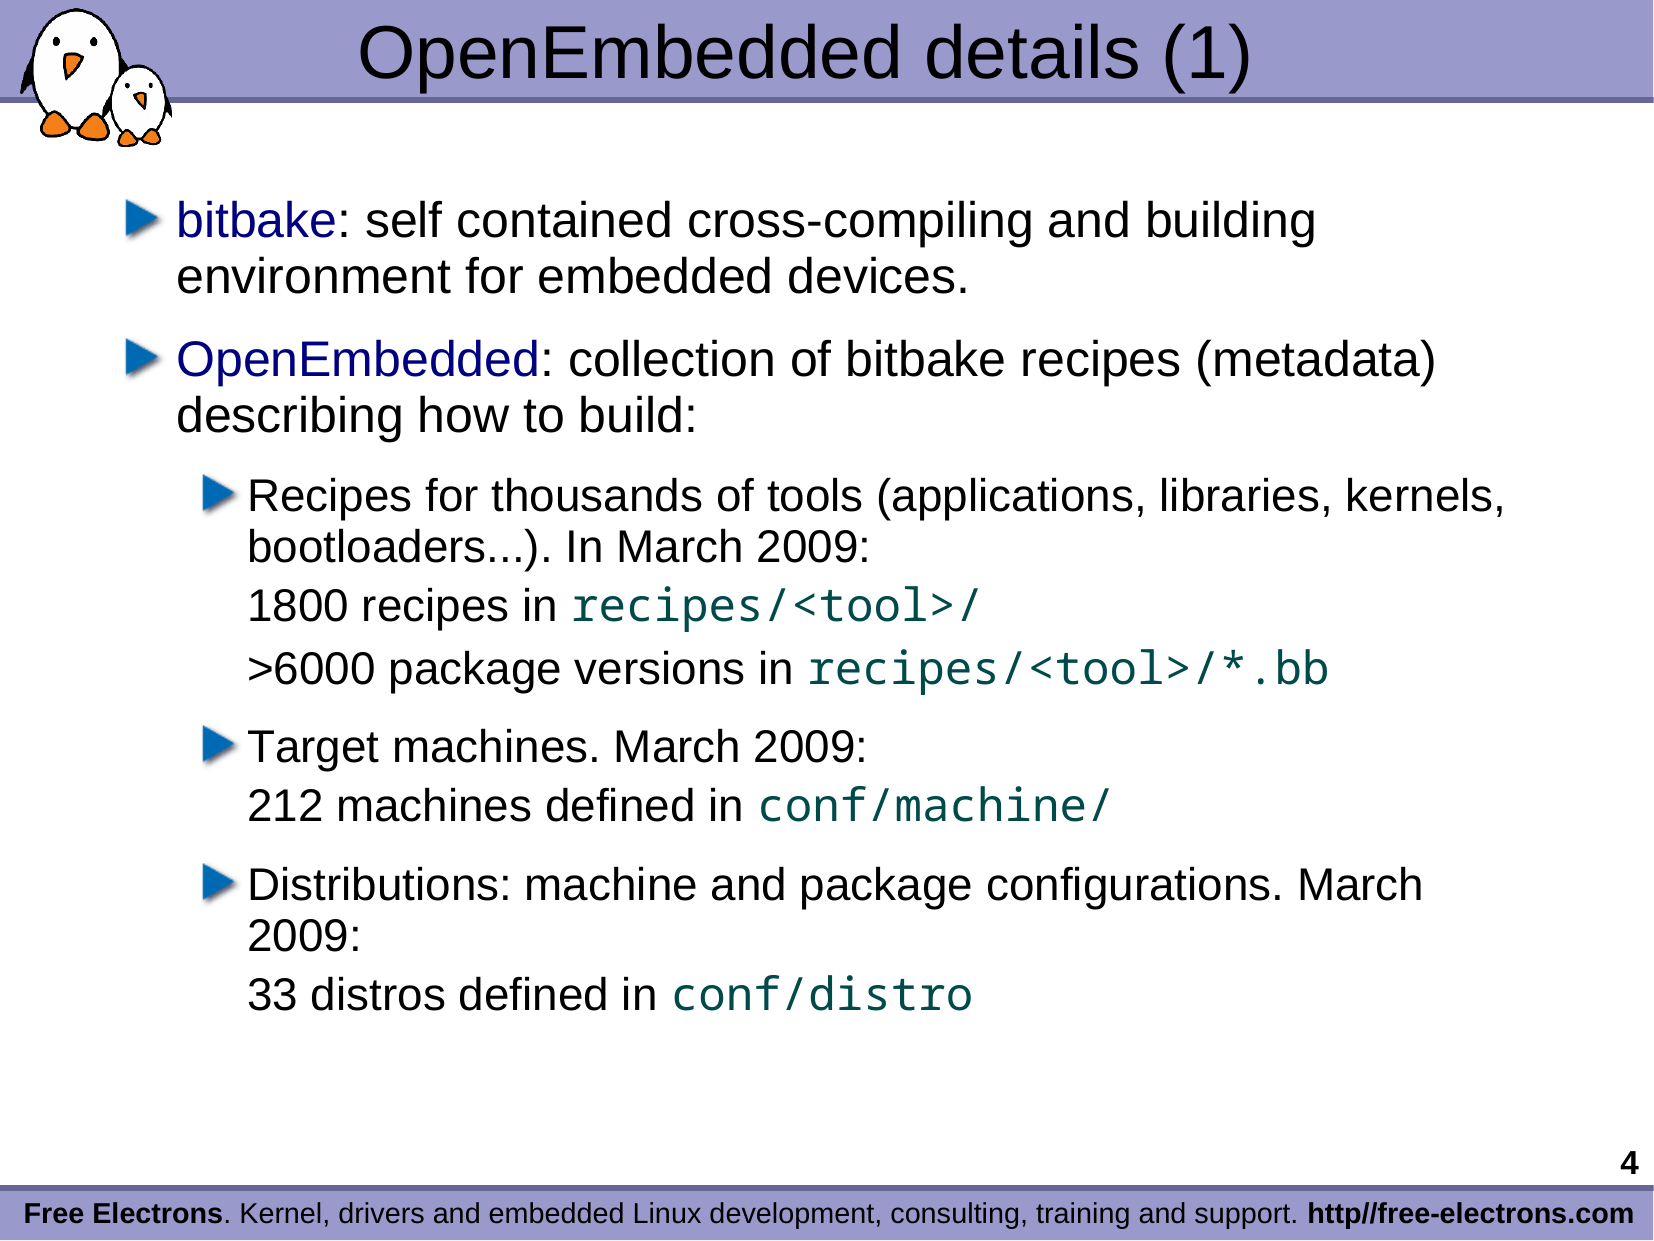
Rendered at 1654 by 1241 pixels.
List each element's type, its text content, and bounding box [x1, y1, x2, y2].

title OpenEmbedded details (1) [60, 0, 1551, 106]
list bitbake: self contained cross-compiling and building environment for embedded devices. OpenEmbedded: collection of bitbake recipes (metadata) describing how to build: Recipes for thousands of tools (applications, libraries, kernels, bootloaders...). In March 2009: 1800 recipes in recipes/<tool>/ >6000 package versions in recipes/<tool>/*.bb Target machines. March 2009: 212 machines defined in conf/machine/ Distributions: machine and package configurations. March 2009: 33 distros defined in conf/distro [105, 192, 1518, 1141]
picture [20, 8, 172, 147]
